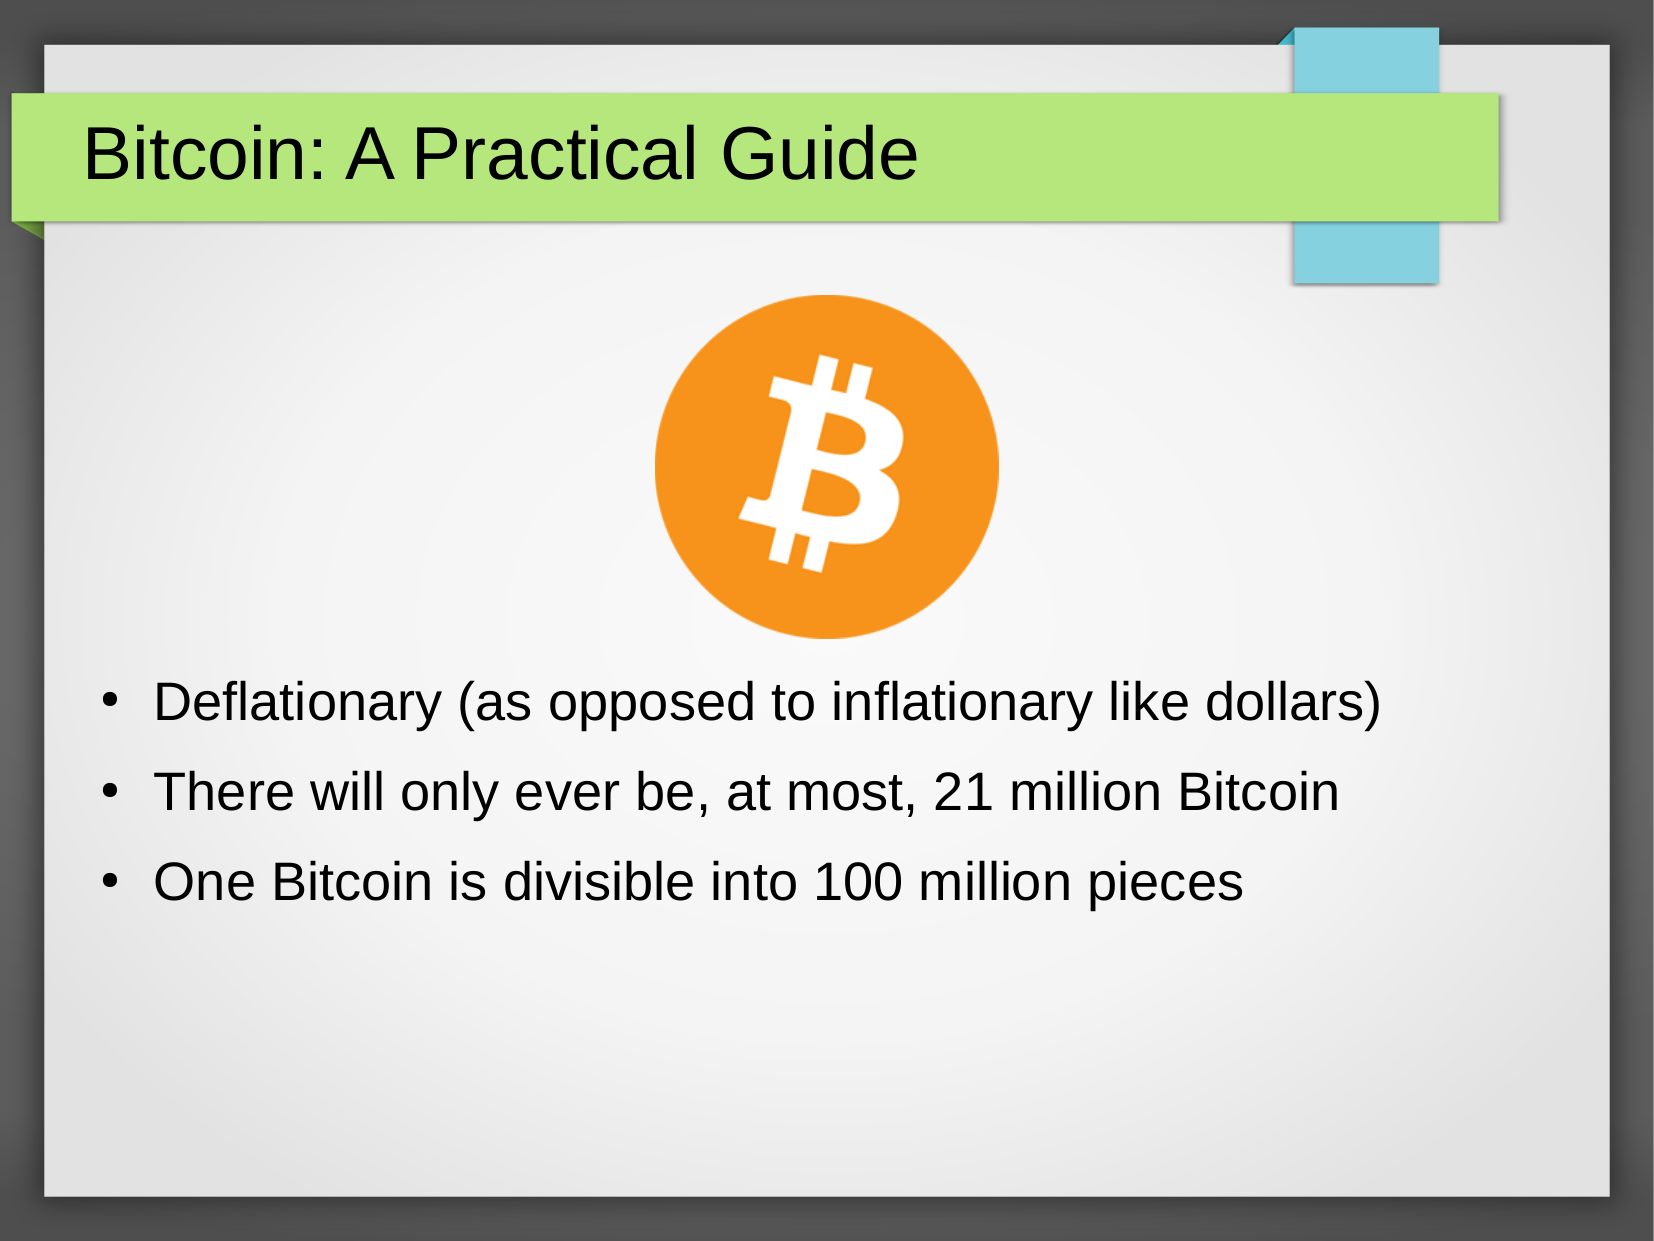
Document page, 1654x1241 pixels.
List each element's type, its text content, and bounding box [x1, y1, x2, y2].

list Deflationary (as opposed to inflationary like dollars) There will only ever be, at most, 21 million Bitcoin One Bitcoin is divisible into 100 million pieces [82, 670, 1571, 1015]
picture [0, 0, 1654, 1241]
title Bitcoin: A Practical Guide [82, 94, 1264, 213]
